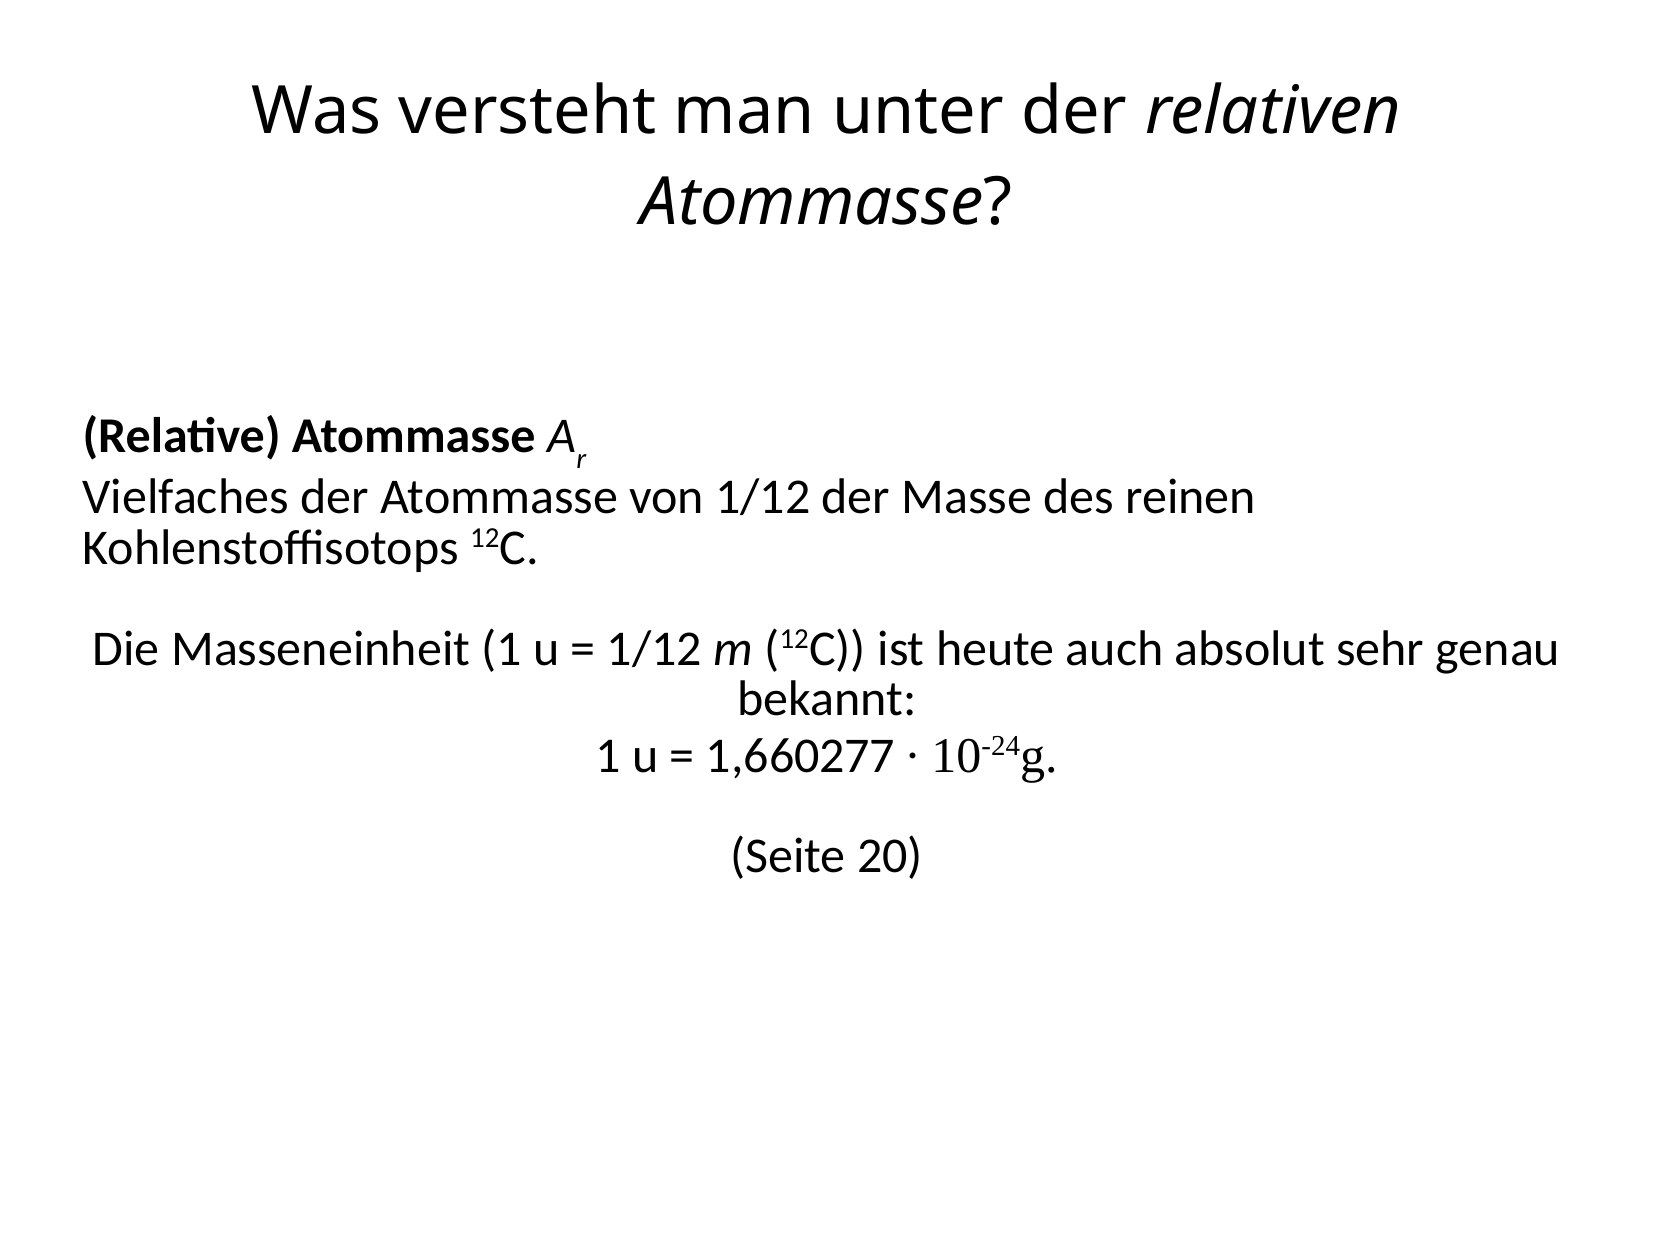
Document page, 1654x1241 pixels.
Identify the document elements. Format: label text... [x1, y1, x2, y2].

subtitle (Relative) Atommasse Ar Vielfaches der Atommasse von 1/12 der Masse des reinen Kohlenstoffisotops 12C. Die Masseneinheit (1 u = 1/12 m (12C)) ist heute auch absolut sehr genau bekannt: 1 u = 1,660277 ∙ 10-24g. (Seite 20) [82, 290, 1571, 1010]
title Was versteht man unter der relativen Atommasse? [82, 49, 1571, 257]
